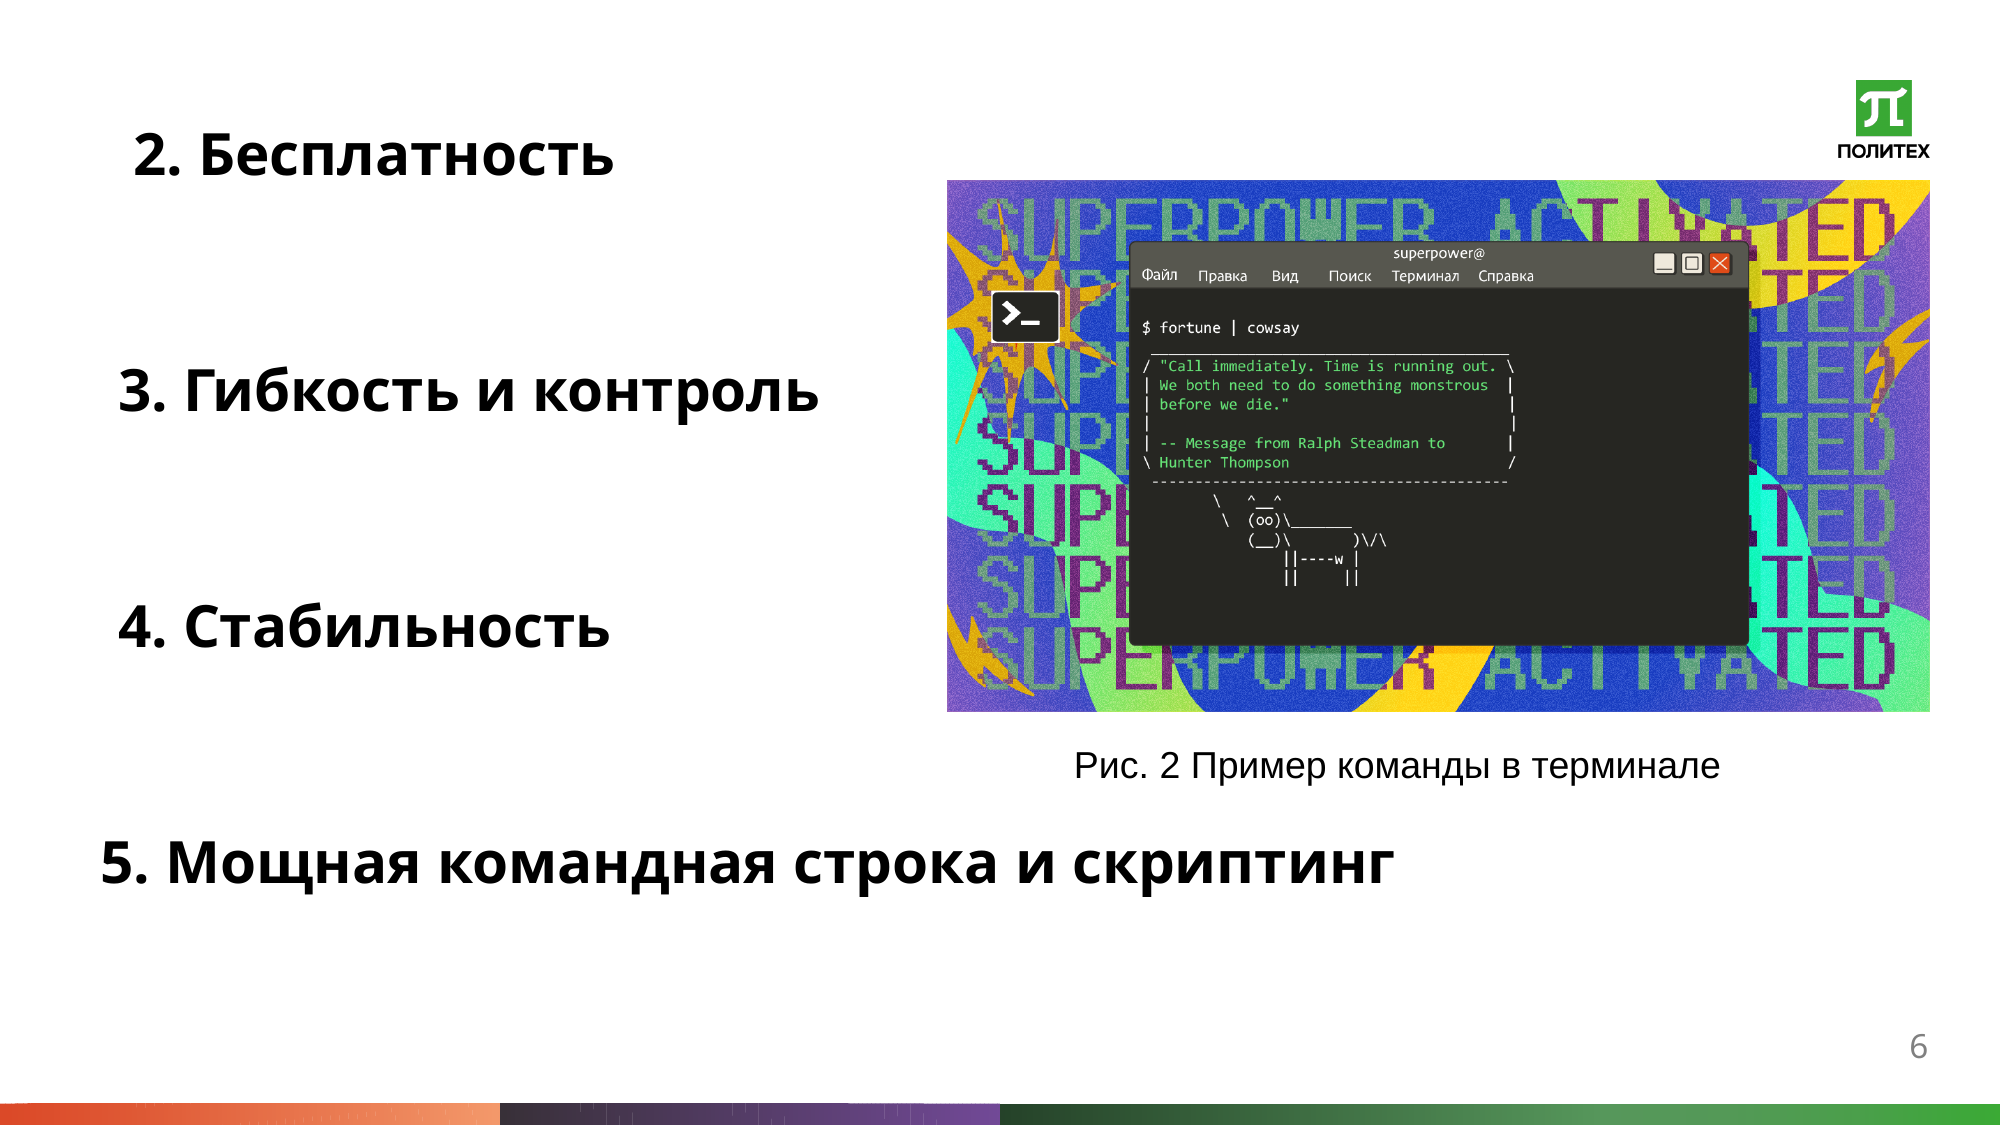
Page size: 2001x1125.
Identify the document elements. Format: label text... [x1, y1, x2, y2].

slide_number <номер> [1493, 1018, 1944, 1079]
text_box 3. Гибкость и контроль [118, 354, 857, 426]
text_box 5. Мощная командная строка и скриптинг [100, 826, 1548, 899]
picture [947, 180, 1930, 712]
text_box Рис. 2 Пример команды в терминале [1059, 737, 1930, 856]
text_box 4. Стабильность [118, 590, 768, 662]
picture [1838, 80, 1930, 158]
text_box 2. Бесплатность [118, 118, 1822, 218]
